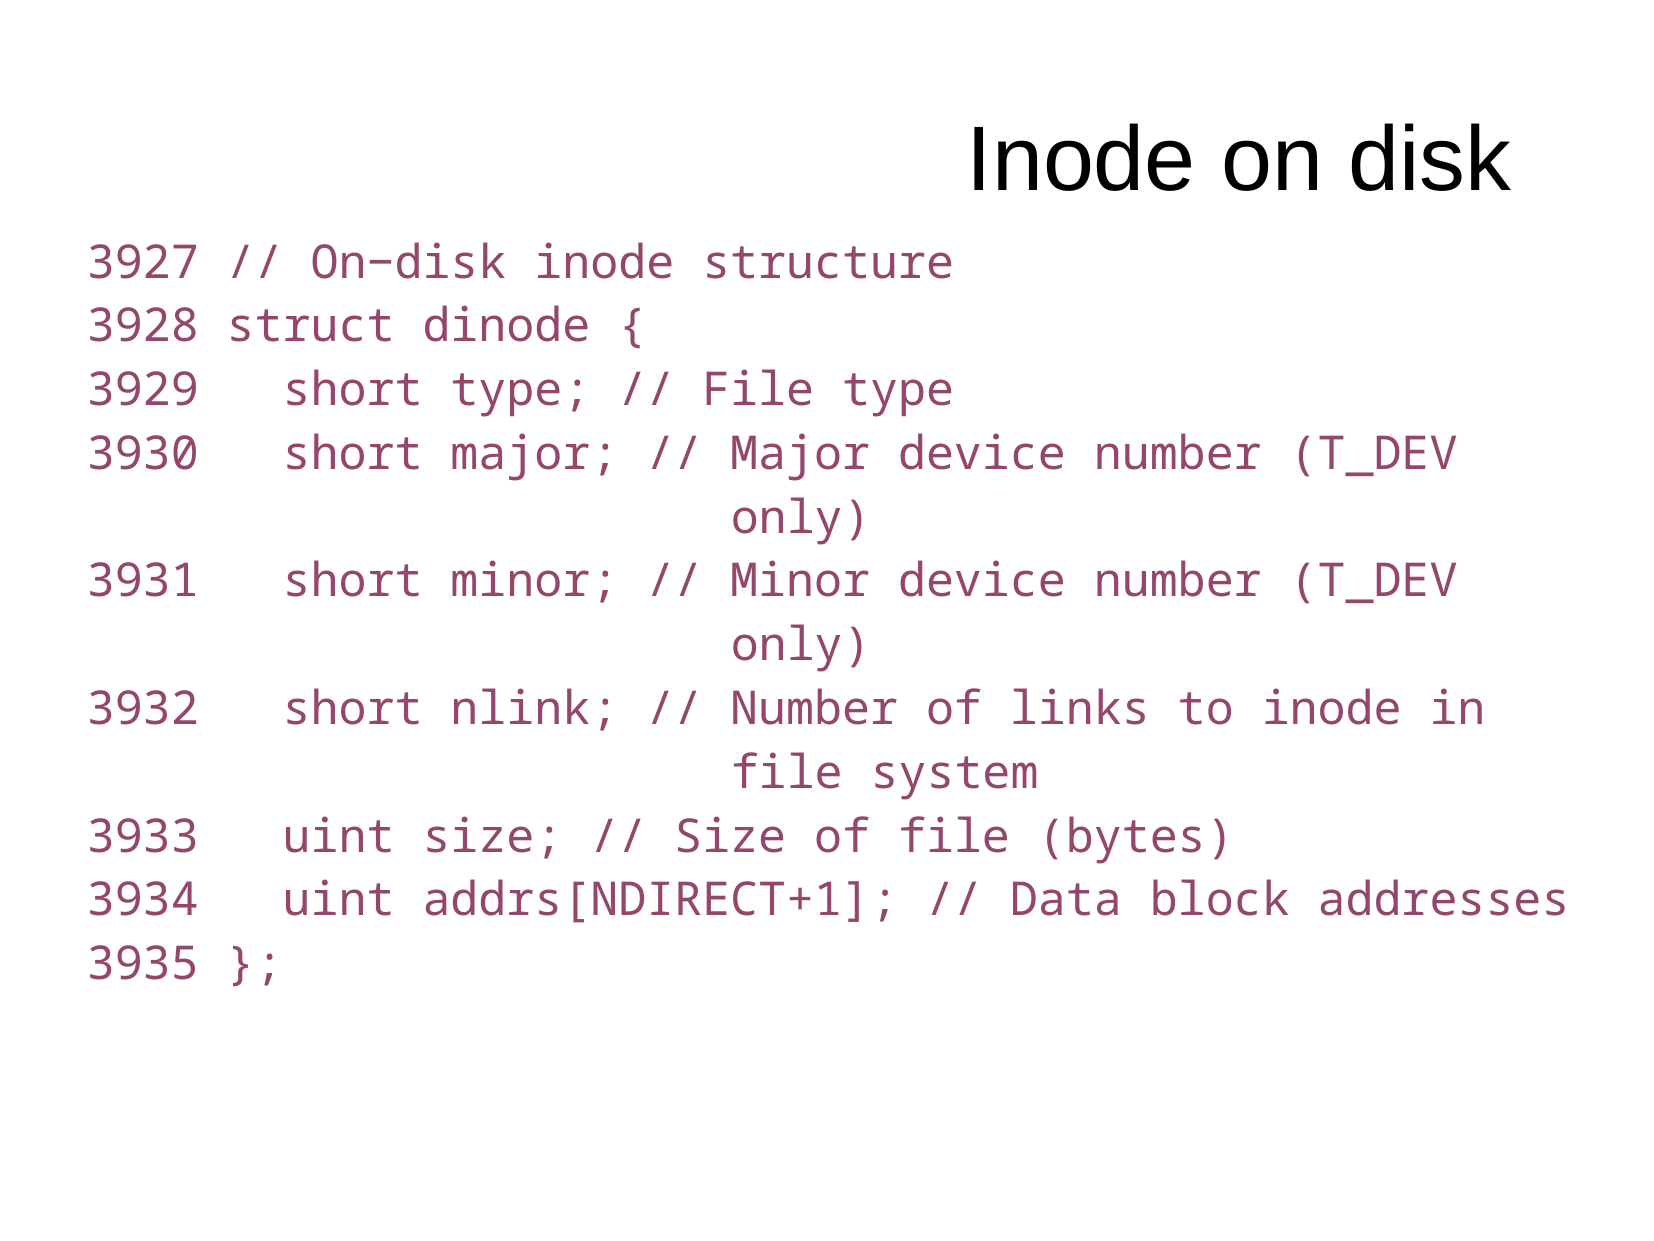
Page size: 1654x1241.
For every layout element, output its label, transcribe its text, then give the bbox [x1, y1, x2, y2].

title Inode on disk [904, 55, 1576, 228]
list 3927 // On−disk inode structure 3928 struct dinode { 3929 short type; // File type 3930 short major; // Major device number (T_DEV only) 3931 short minor; // Minor device number (T_DEV only) 3932 short nlink; // Number of links to inode in file system 3933 uint size; // Size of file (bytes) 3934 uint addrs[NDIRECT+1]; // Data block addresses 3935 }; [86, 228, 1576, 1163]
